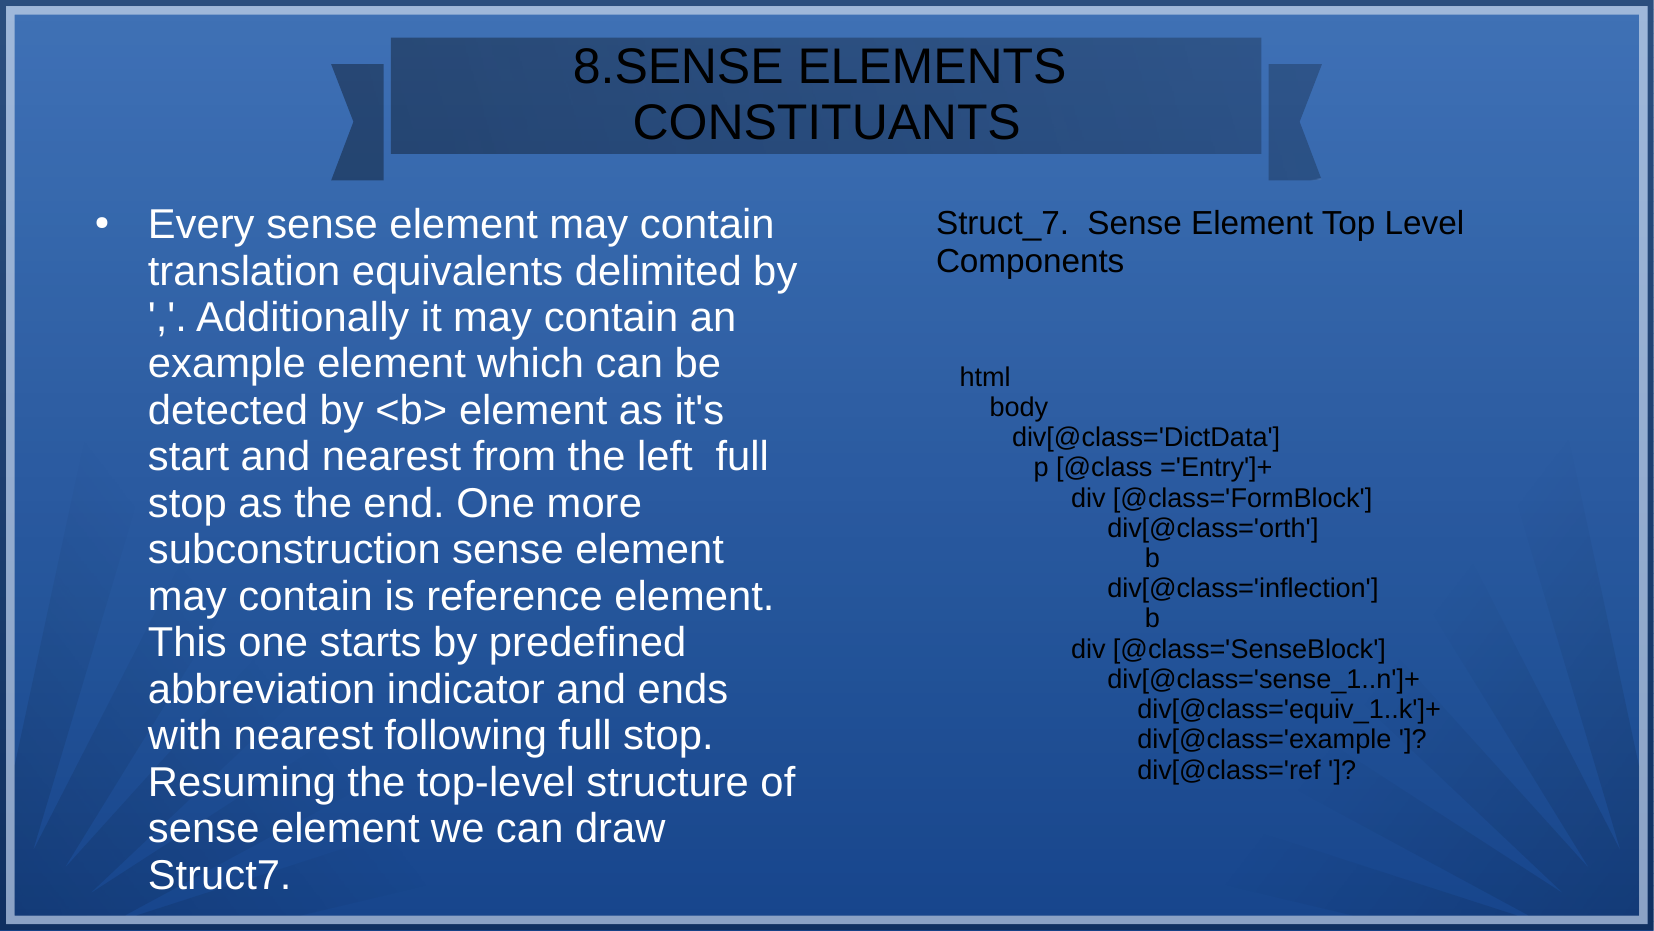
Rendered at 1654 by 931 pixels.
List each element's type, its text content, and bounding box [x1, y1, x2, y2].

text_box html body div[@class='DictData'] p [@class ='Entry']+ div [@class='FormBlock'] div[@class='orth'] b div[@class='inflection'] b div [@class='SenseBlock'] div[@class='sense_1..n']+ div[@class='equiv_1..k']+ div[@class='example ']? div[@class='ref ']? [944, 354, 1489, 815]
title 8.SENSE ELEMENTS CONSTITUANTS [389, 35, 1264, 154]
text_box Struct_7. Sense Element Top Level Components [921, 197, 1497, 329]
list Every sense element may contain translation equivalents delimited by ','. Additionally it may contain an example element which can be detected by <b> element as it's start and nearest from the left full stop as the end. One more subconstruction sense element may contain is reference element. This one starts by predefined abbreviation indicator and ends with nearest following full stop. Resuming the top-level structure of sense element we can draw Struct7. [76, 200, 804, 921]
